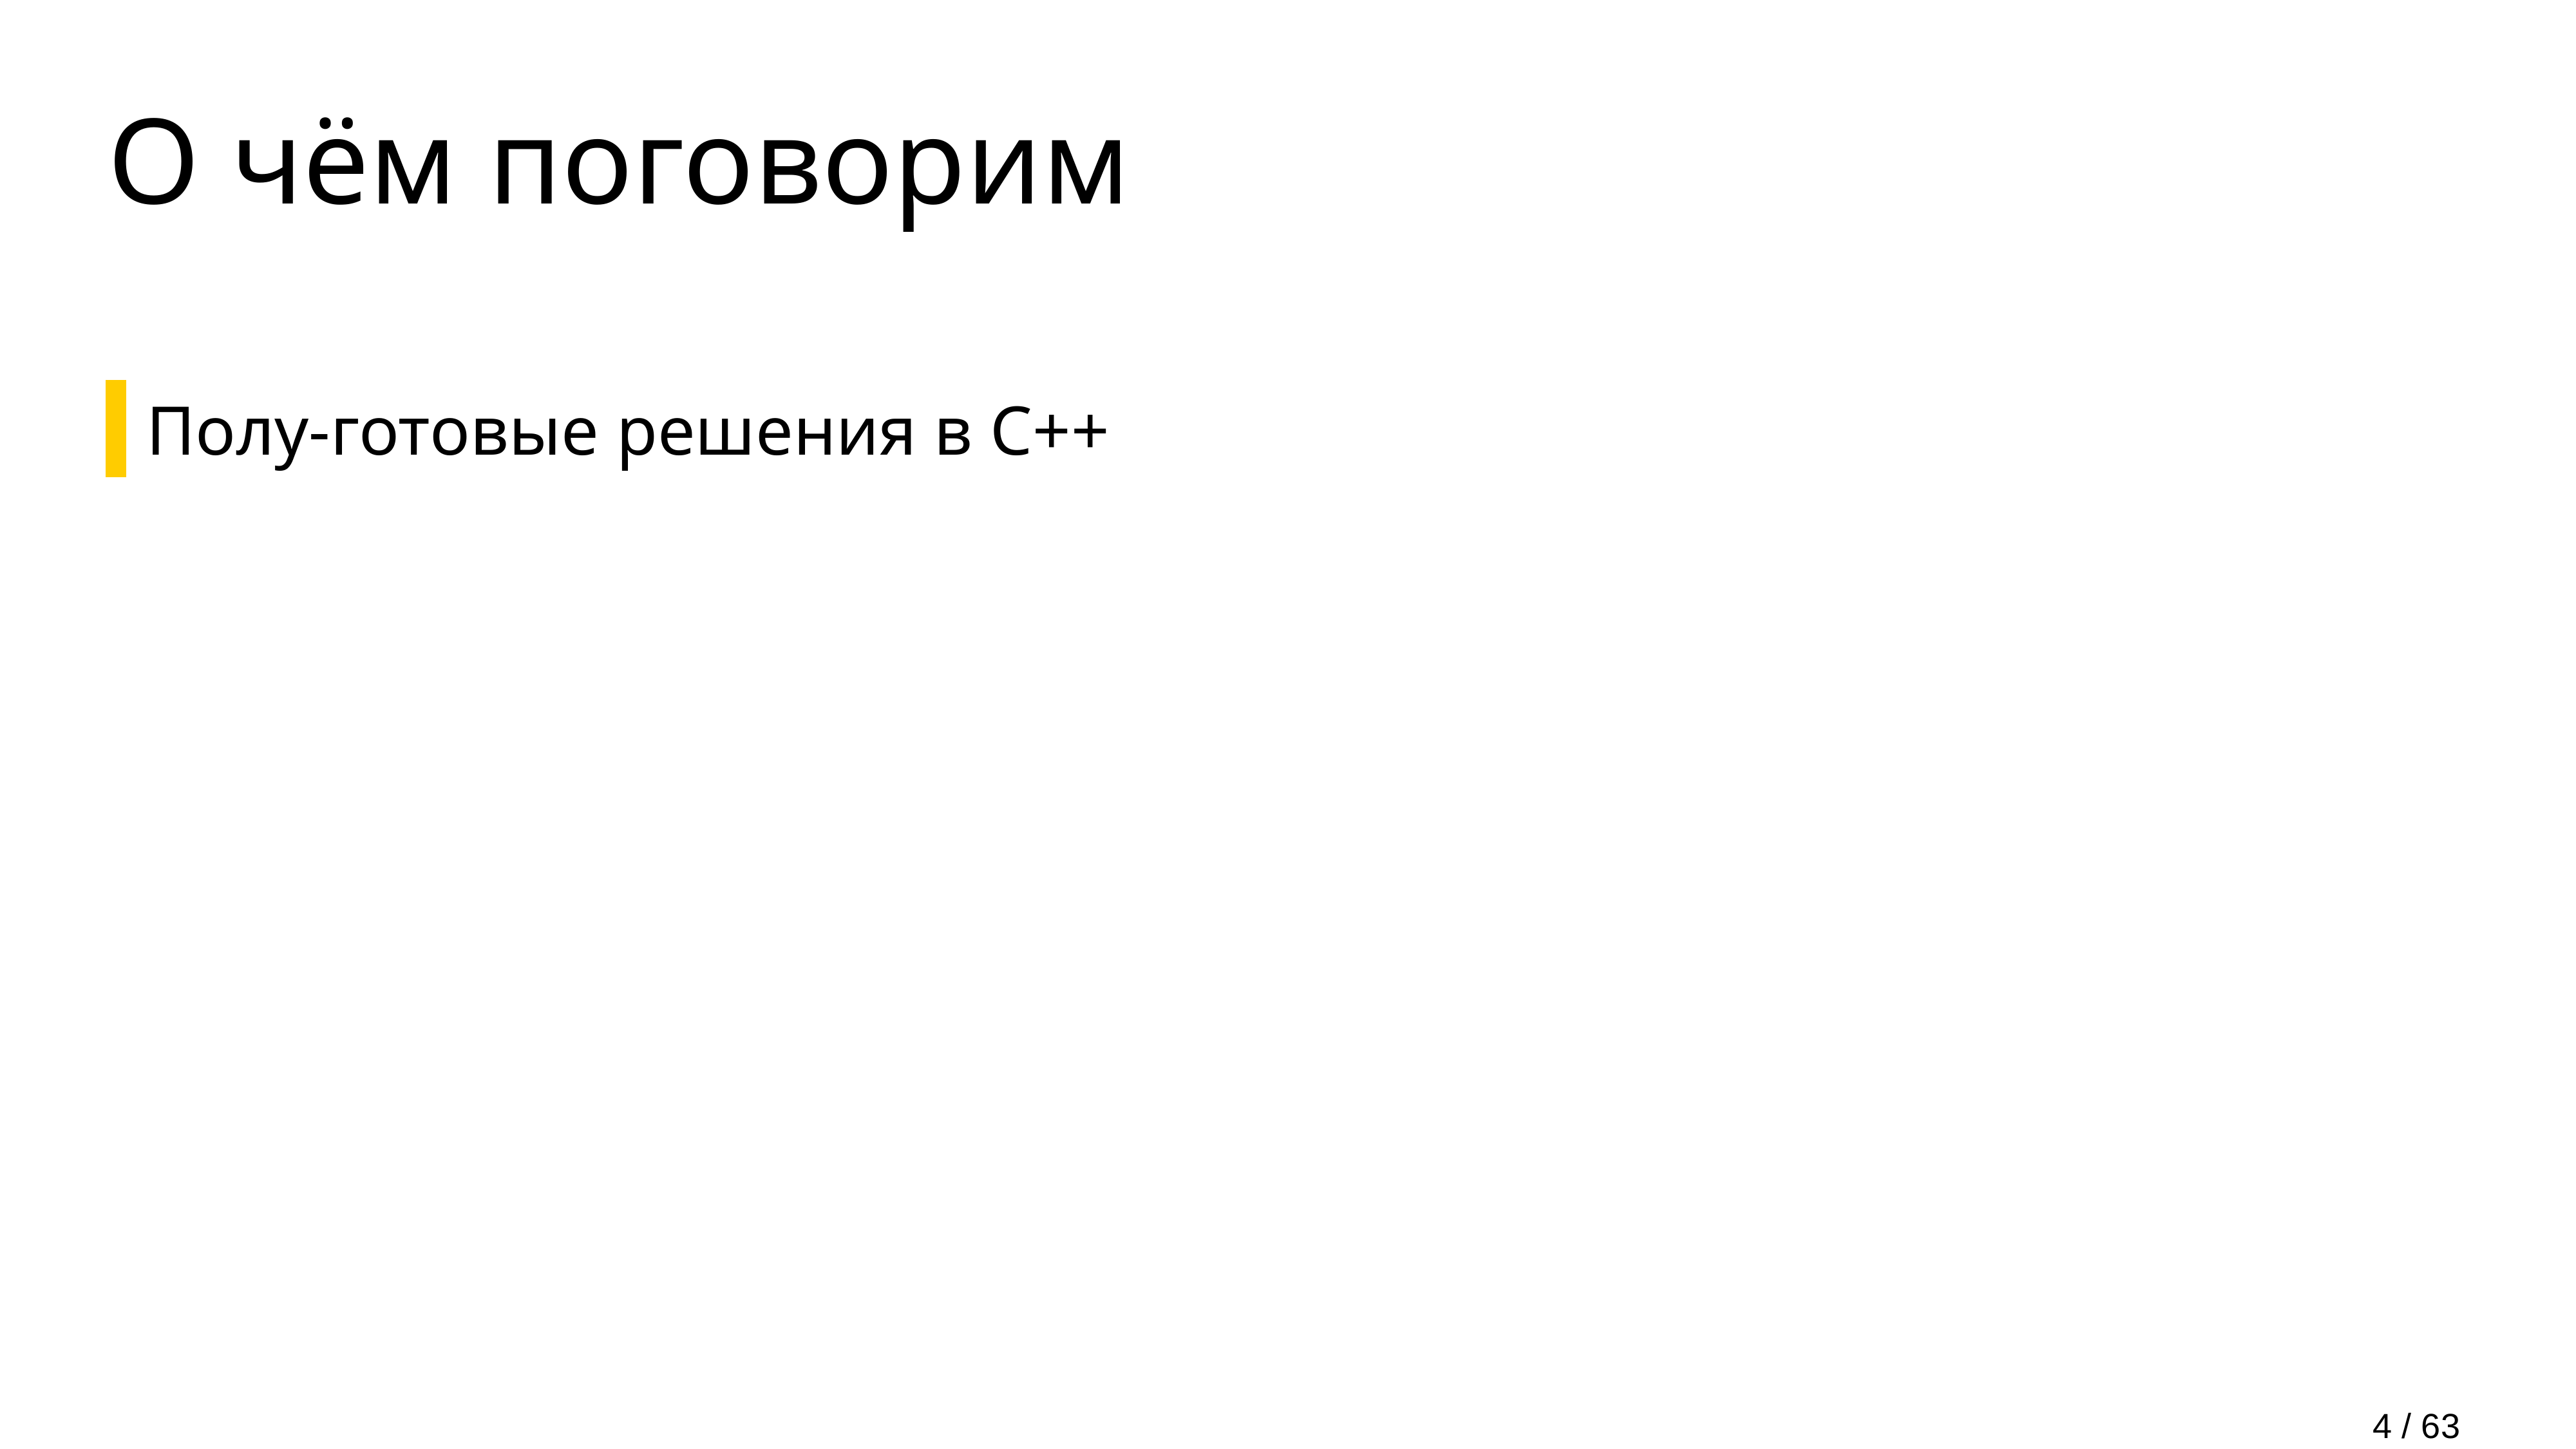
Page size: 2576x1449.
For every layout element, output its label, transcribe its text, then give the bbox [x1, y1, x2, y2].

text_box <number> / 63 [2363, 1402, 2576, 1449]
title О чём поговорим [108, 80, 2468, 242]
text_box Полу-готовые решения в С++ [96, 364, 2512, 1419]
